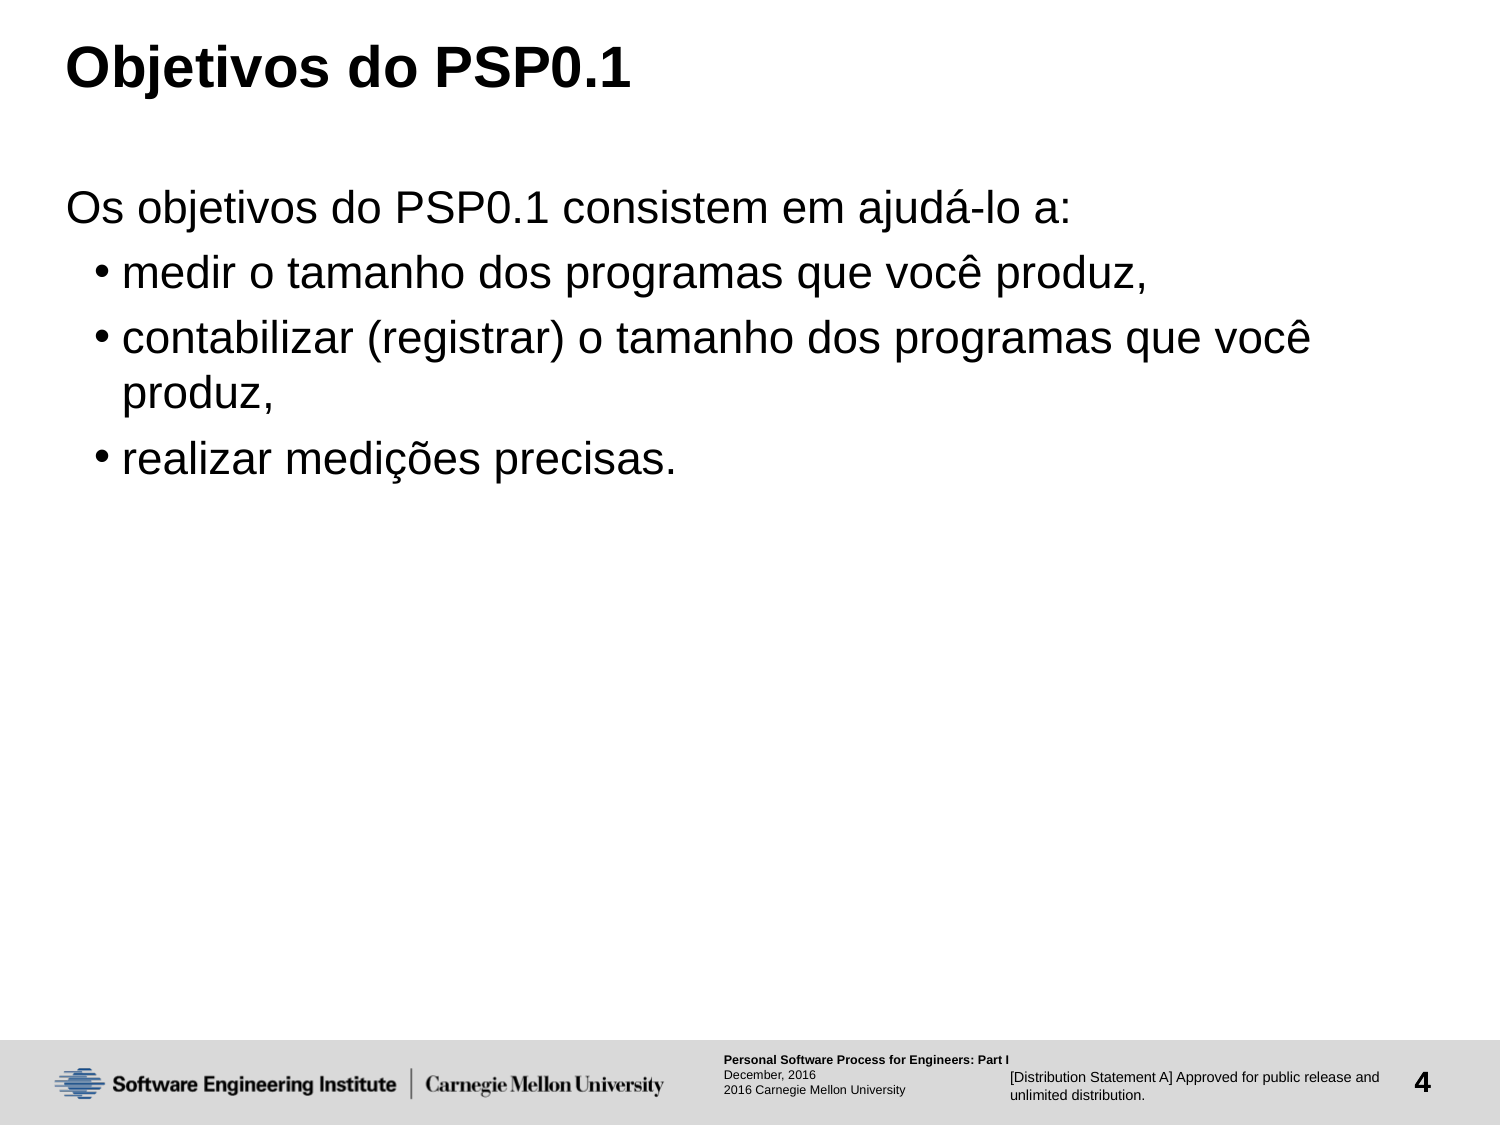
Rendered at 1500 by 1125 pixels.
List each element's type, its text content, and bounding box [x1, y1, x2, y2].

list Os objetivos do PSP0.1 consistem em ajudá-lo a: medir o tamanho dos programas que você produz, contabilizar (registrar) o tamanho dos programas que você produz, realizar medições precisas. [65, 177, 1431, 1000]
title Objetivos do PSP0.1 [65, 37, 1313, 148]
picture [46, 1061, 673, 1104]
